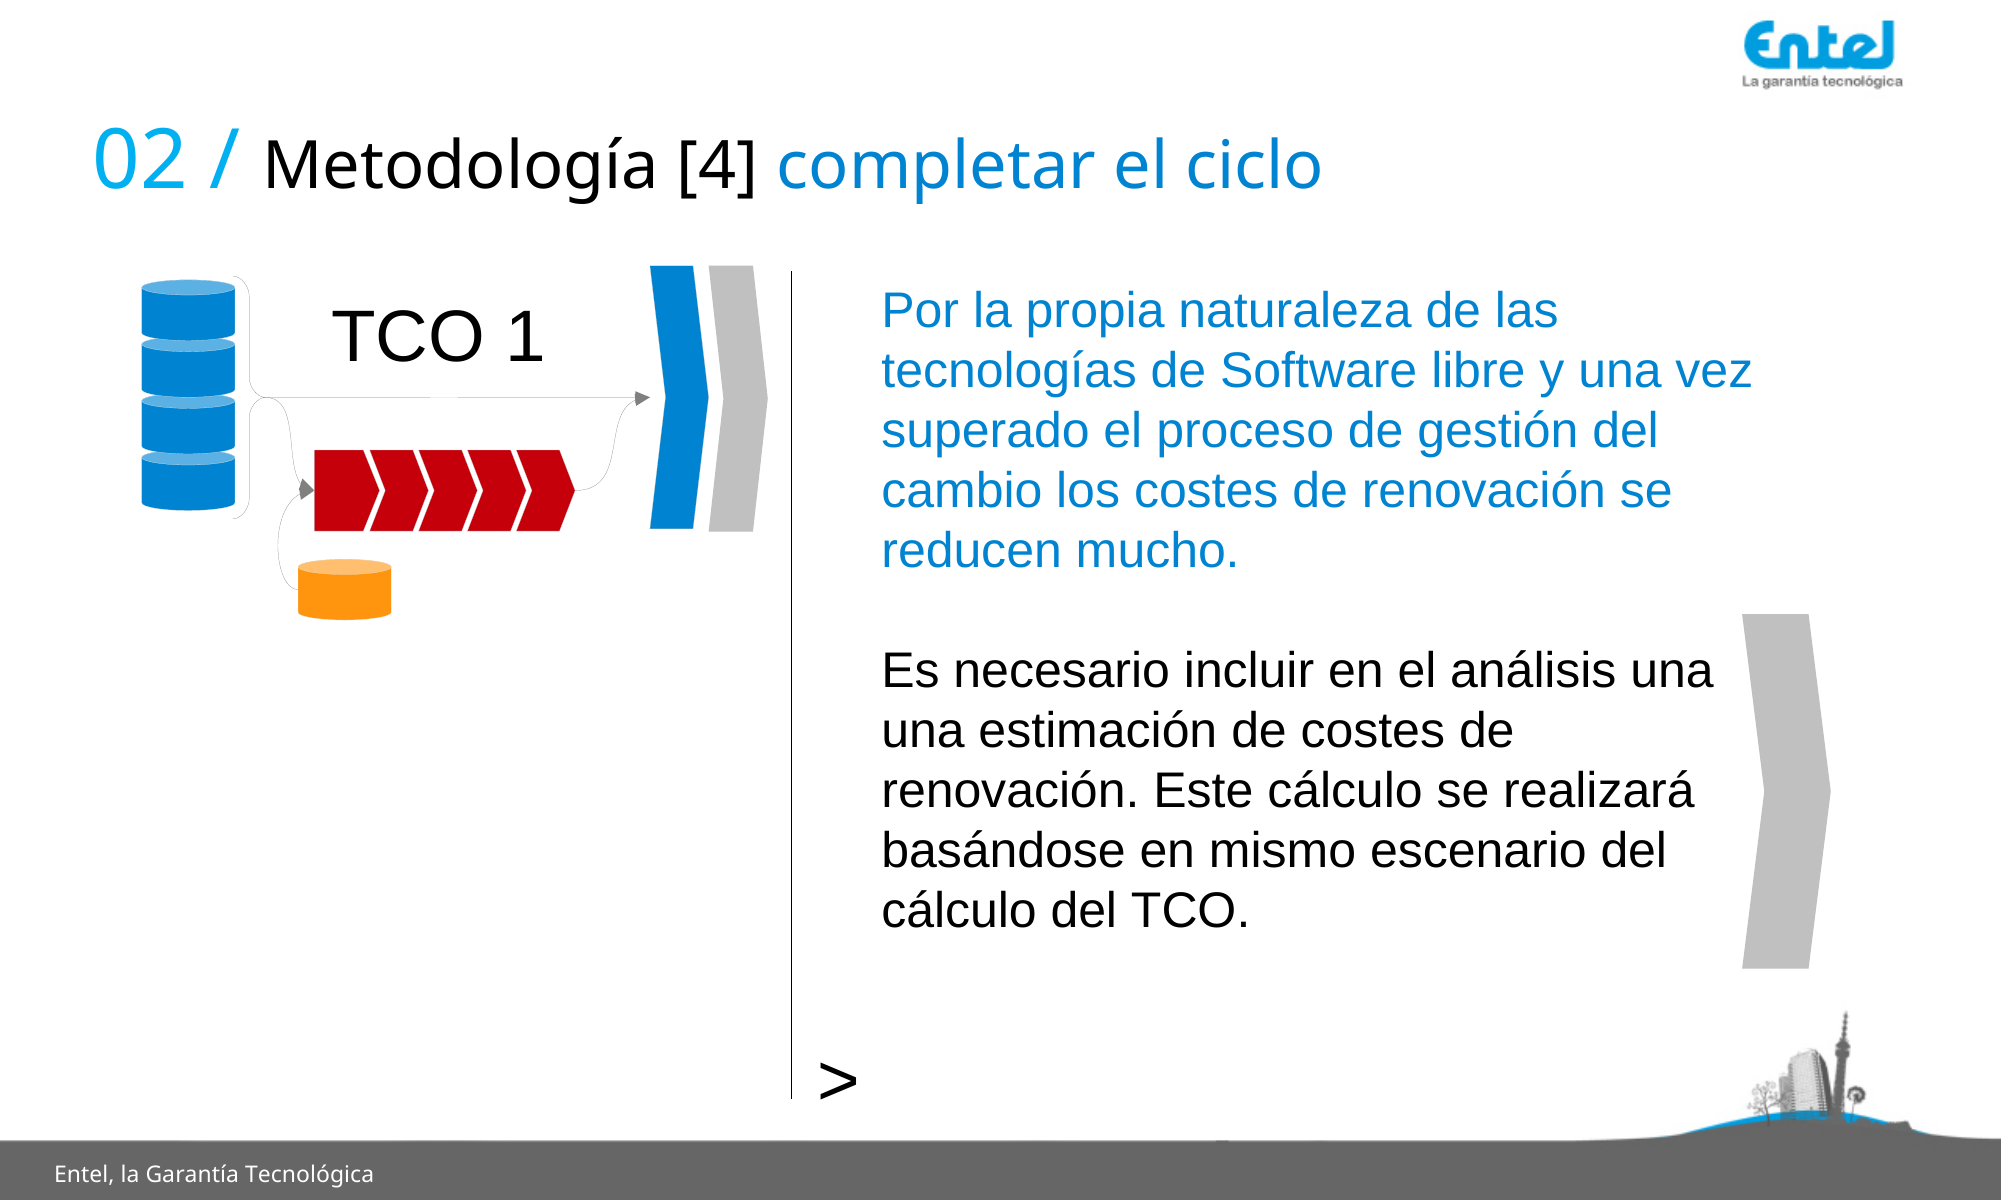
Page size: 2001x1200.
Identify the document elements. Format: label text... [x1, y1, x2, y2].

text_box Por la propia naturaleza de las tecnologías de Software libre y una vez superado el proceso de gestión del cambio los costes de renovación se reducen mucho. Es necesario incluir en el análisis una una estimación de costes de renovación. Este cálculo se realizará basándose en mismo escenario del cálculo del TCO. [866, 270, 1784, 1065]
picture [0, 0, 2001, 1200]
text_box 02 / Metodología [4] completar el ciclo [74, 96, 1654, 237]
text_box [1742, 614, 1831, 969]
text_box [708, 265, 768, 532]
text_box Entel, la Garantía Tecnológica [39, 1137, 966, 1198]
text_box TCO 1 [316, 281, 562, 384]
text_box > [803, 1025, 892, 1128]
